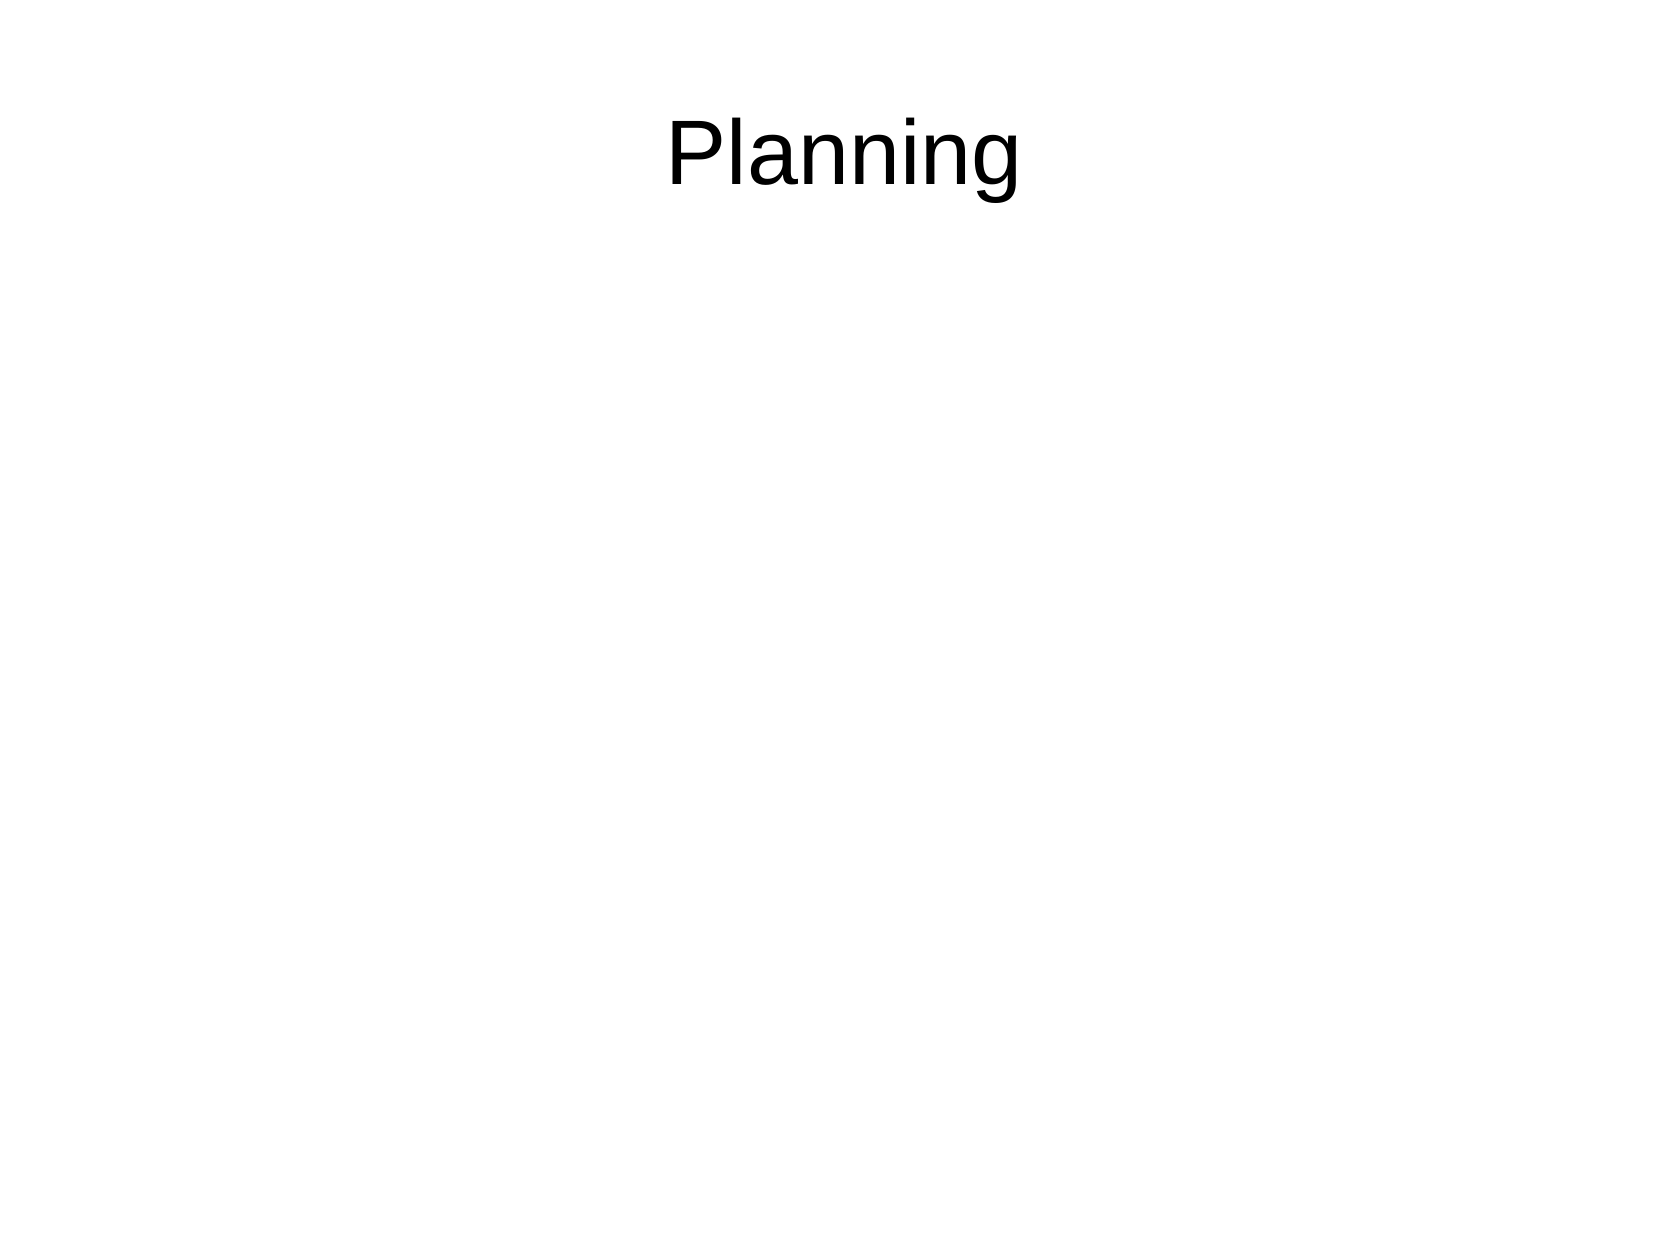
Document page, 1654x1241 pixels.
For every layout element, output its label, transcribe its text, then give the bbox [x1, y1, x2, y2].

title Planning [82, 49, 1571, 257]
